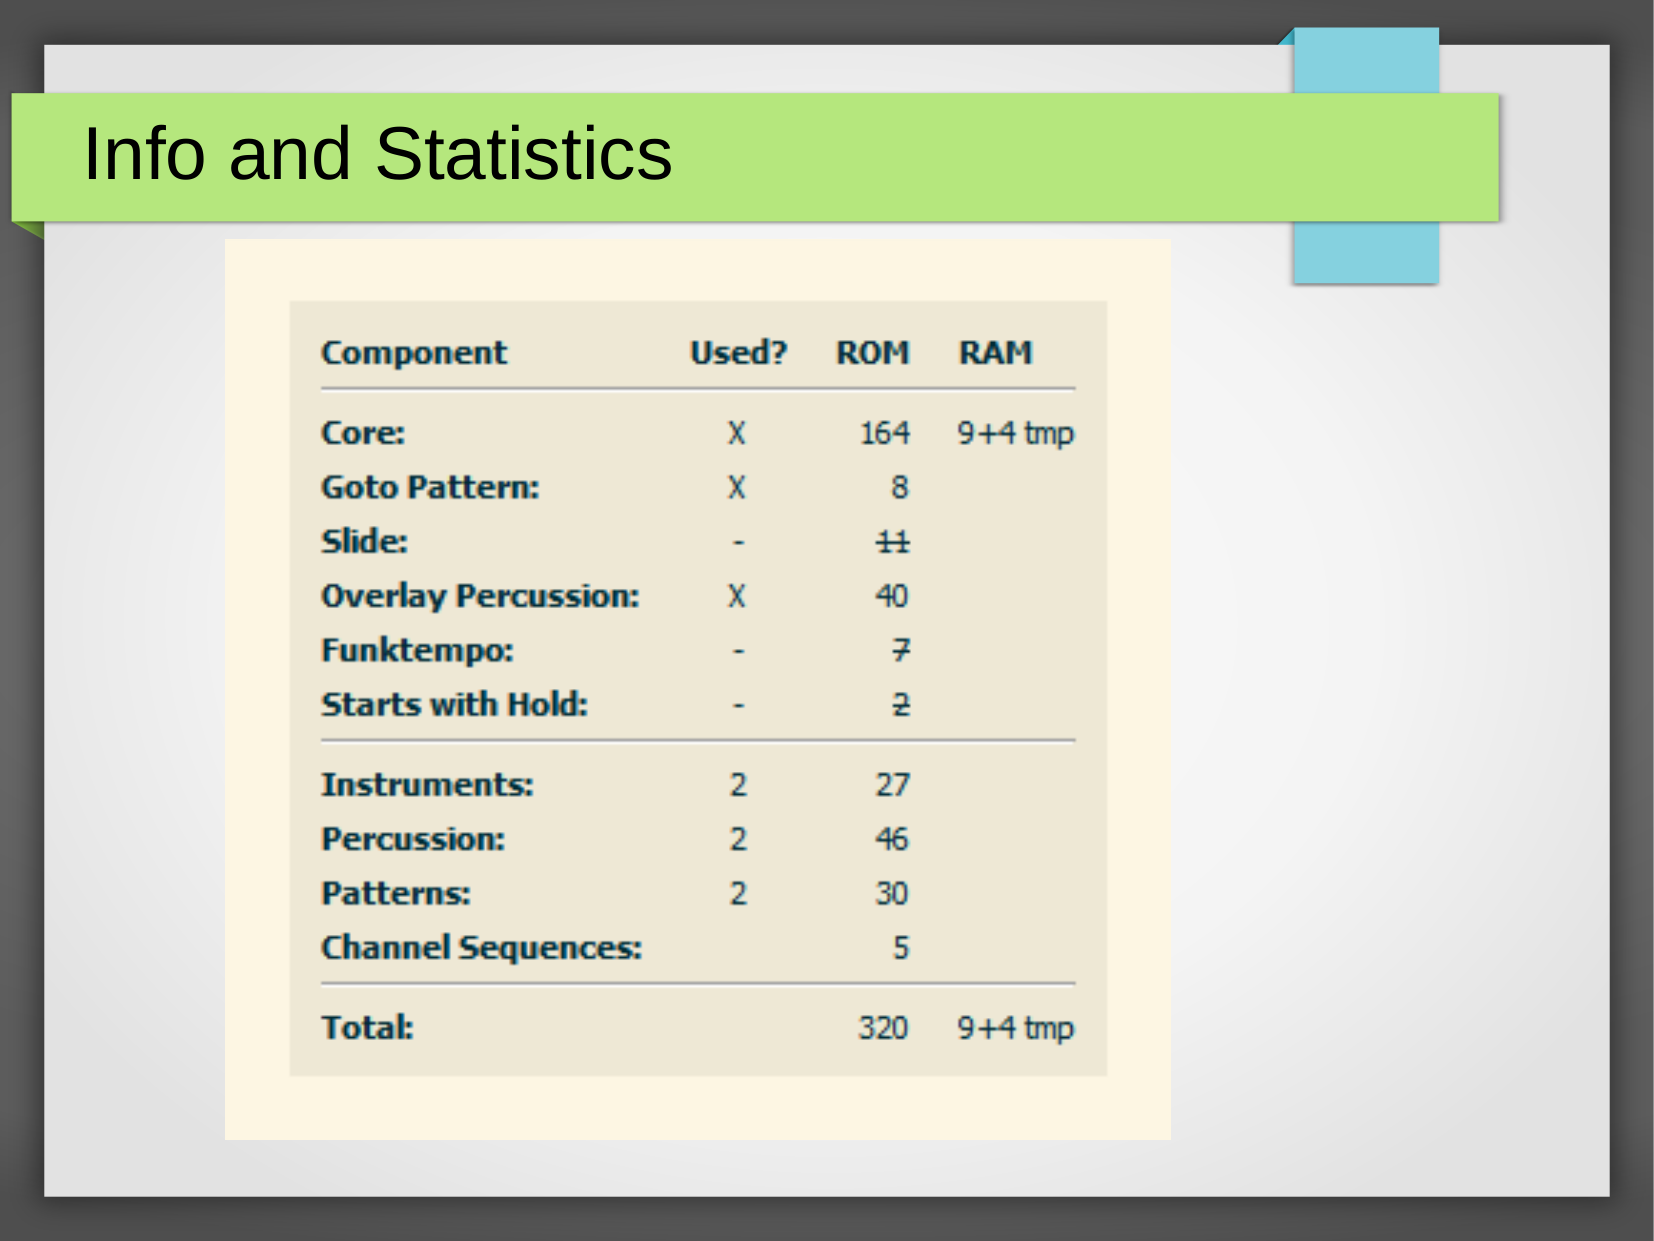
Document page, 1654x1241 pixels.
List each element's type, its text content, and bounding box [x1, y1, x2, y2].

picture [0, 0, 1654, 1241]
title Info and Statistics [82, 94, 1264, 213]
